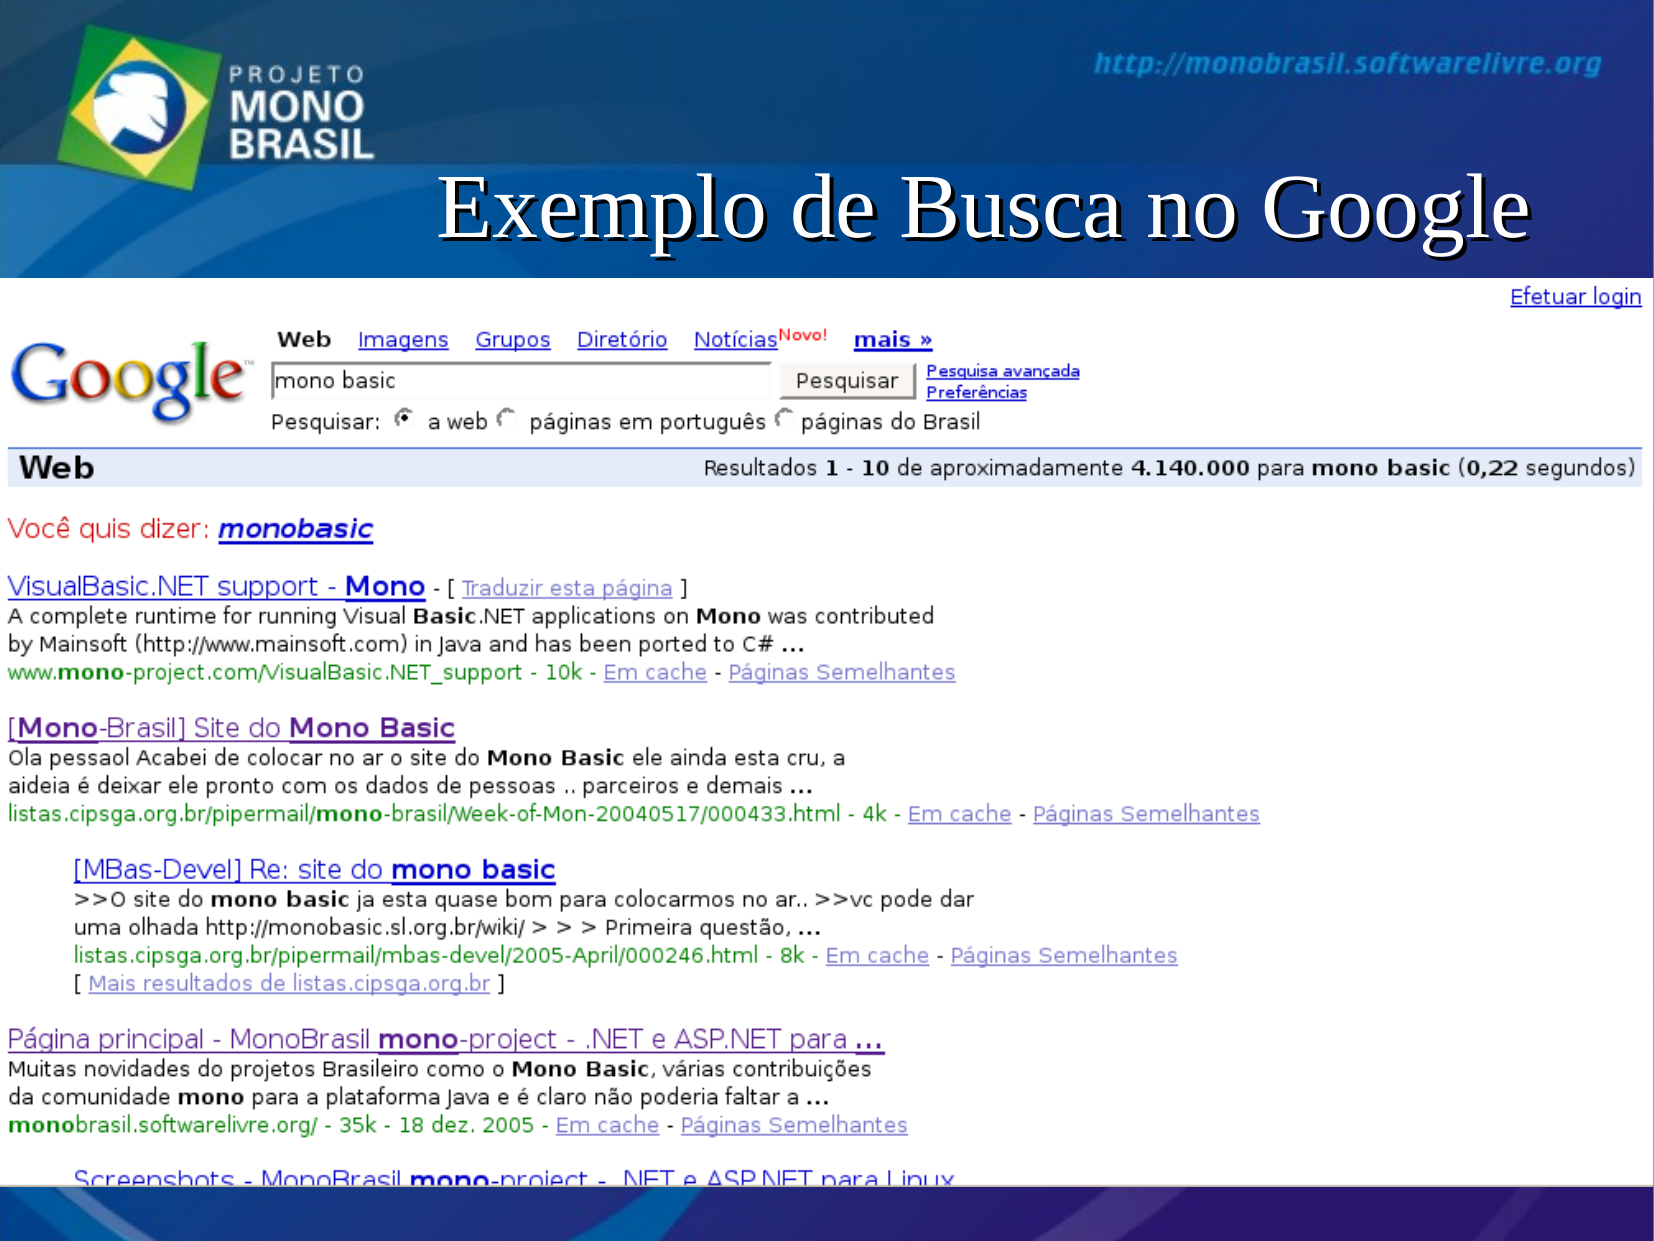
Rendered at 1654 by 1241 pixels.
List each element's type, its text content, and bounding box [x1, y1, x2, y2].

picture [0, 0, 1654, 1241]
title Exemplo de Busca no Google [121, 102, 1534, 278]
